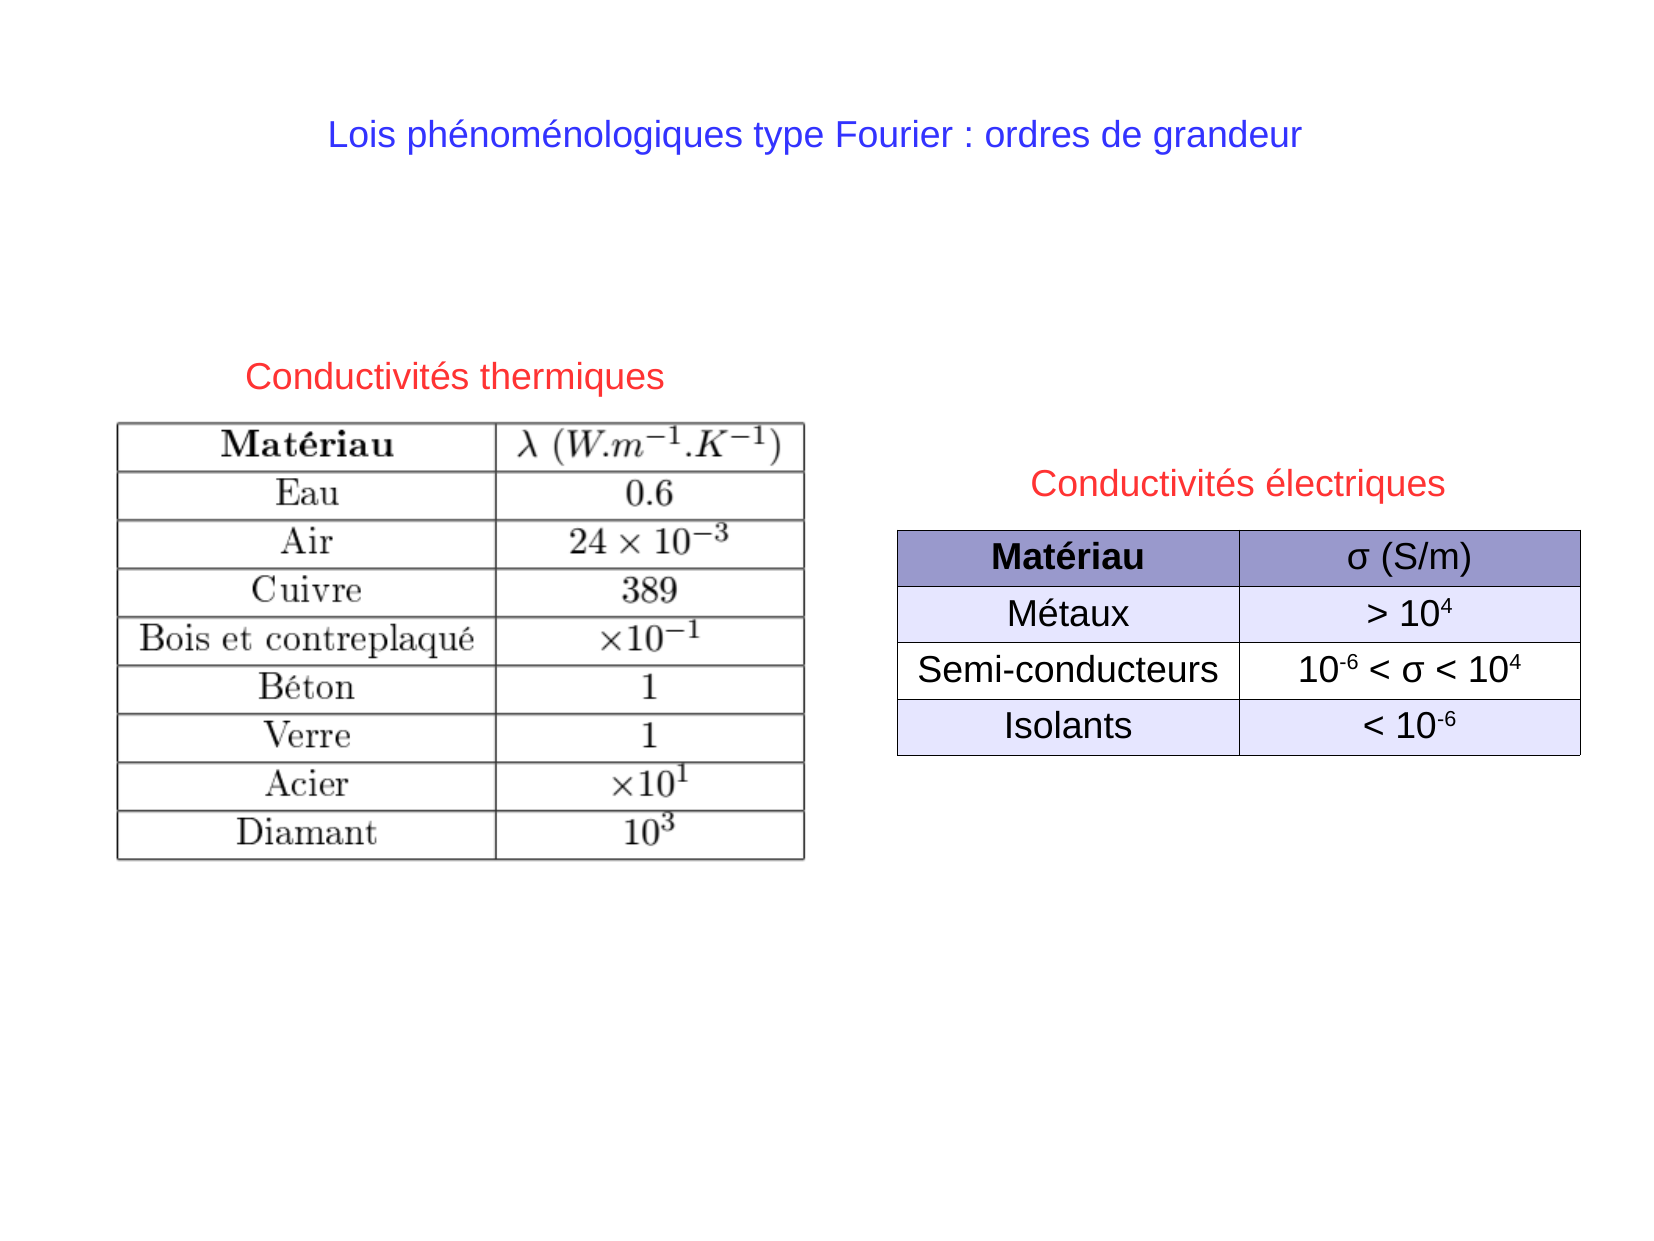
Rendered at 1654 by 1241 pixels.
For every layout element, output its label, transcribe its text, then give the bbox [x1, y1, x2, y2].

table_cell Semi-conducteurs [898, 643, 1239, 699]
text_box Lois phénoménologiques type Fourier : ordres de grandeur [312, 106, 1329, 164]
picture [70, 391, 860, 904]
table_cell Métaux [898, 587, 1239, 642]
table_cell 10-6 < σ < 104 [1240, 643, 1580, 699]
table_header σ (S/m) [1240, 531, 1580, 586]
table_cell > 104 [1240, 587, 1580, 642]
table_header Matériau [898, 531, 1239, 586]
table_cell Isolants [898, 700, 1239, 755]
table_cell < 10-6 [1240, 700, 1580, 755]
text_box Conductivités électriques [1015, 454, 1477, 512]
text_box Conductivités thermiques [230, 348, 691, 406]
